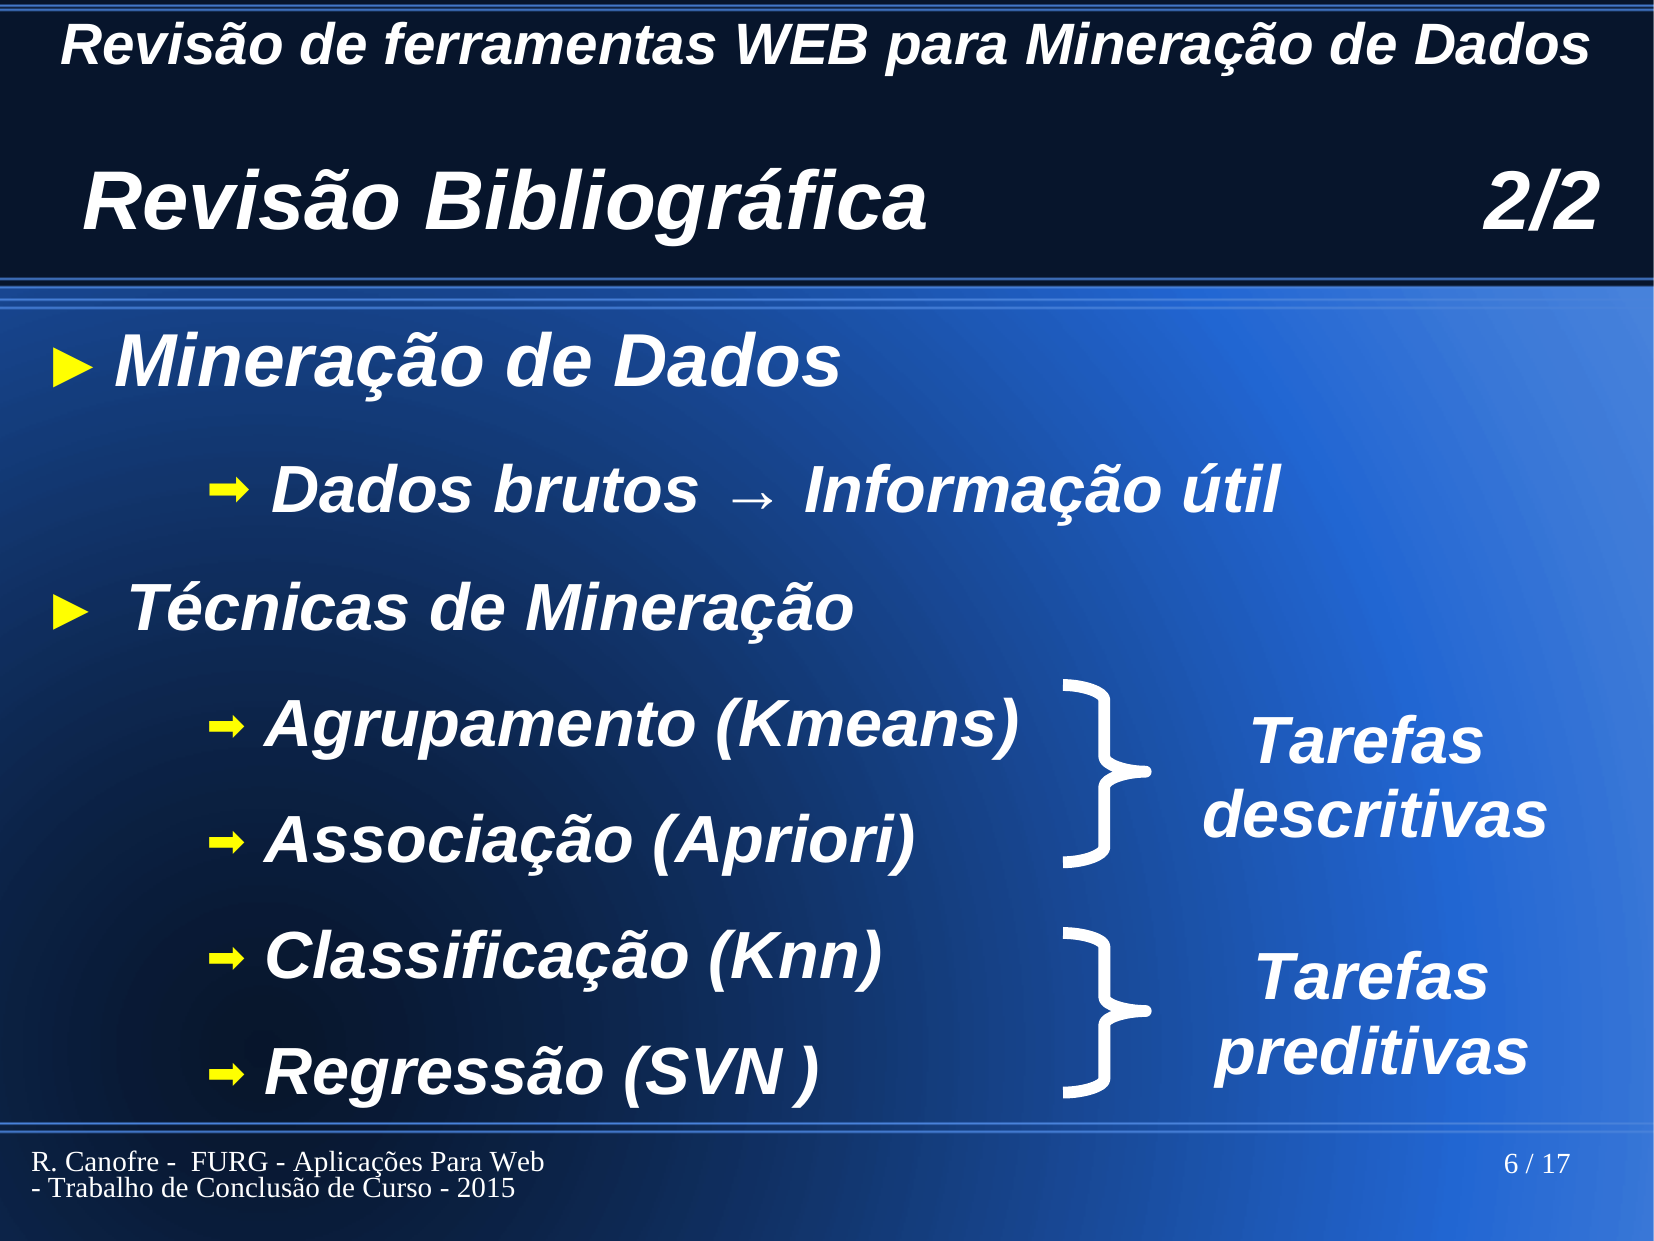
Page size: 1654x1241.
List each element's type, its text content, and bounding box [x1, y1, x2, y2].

title Revisão de ferramentas WEB para Mineração de Dados [0, 5, 1654, 83]
list Tarefas preditivas [1175, 938, 1571, 1097]
picture [0, 83, 1654, 1241]
title Revisão Bibliográfica 2/2 [82, 129, 1607, 272]
picture [0, 0, 1654, 5]
list Tarefas descritivas [1181, 702, 1554, 869]
list Mineração de Dados Dados brutos → Informação útil Técnicas de Mineração Agrupamento (Kmeans) Associação (Apriori) Classificação (Knn) Regressão (SVN ) [35, 318, 1595, 1109]
